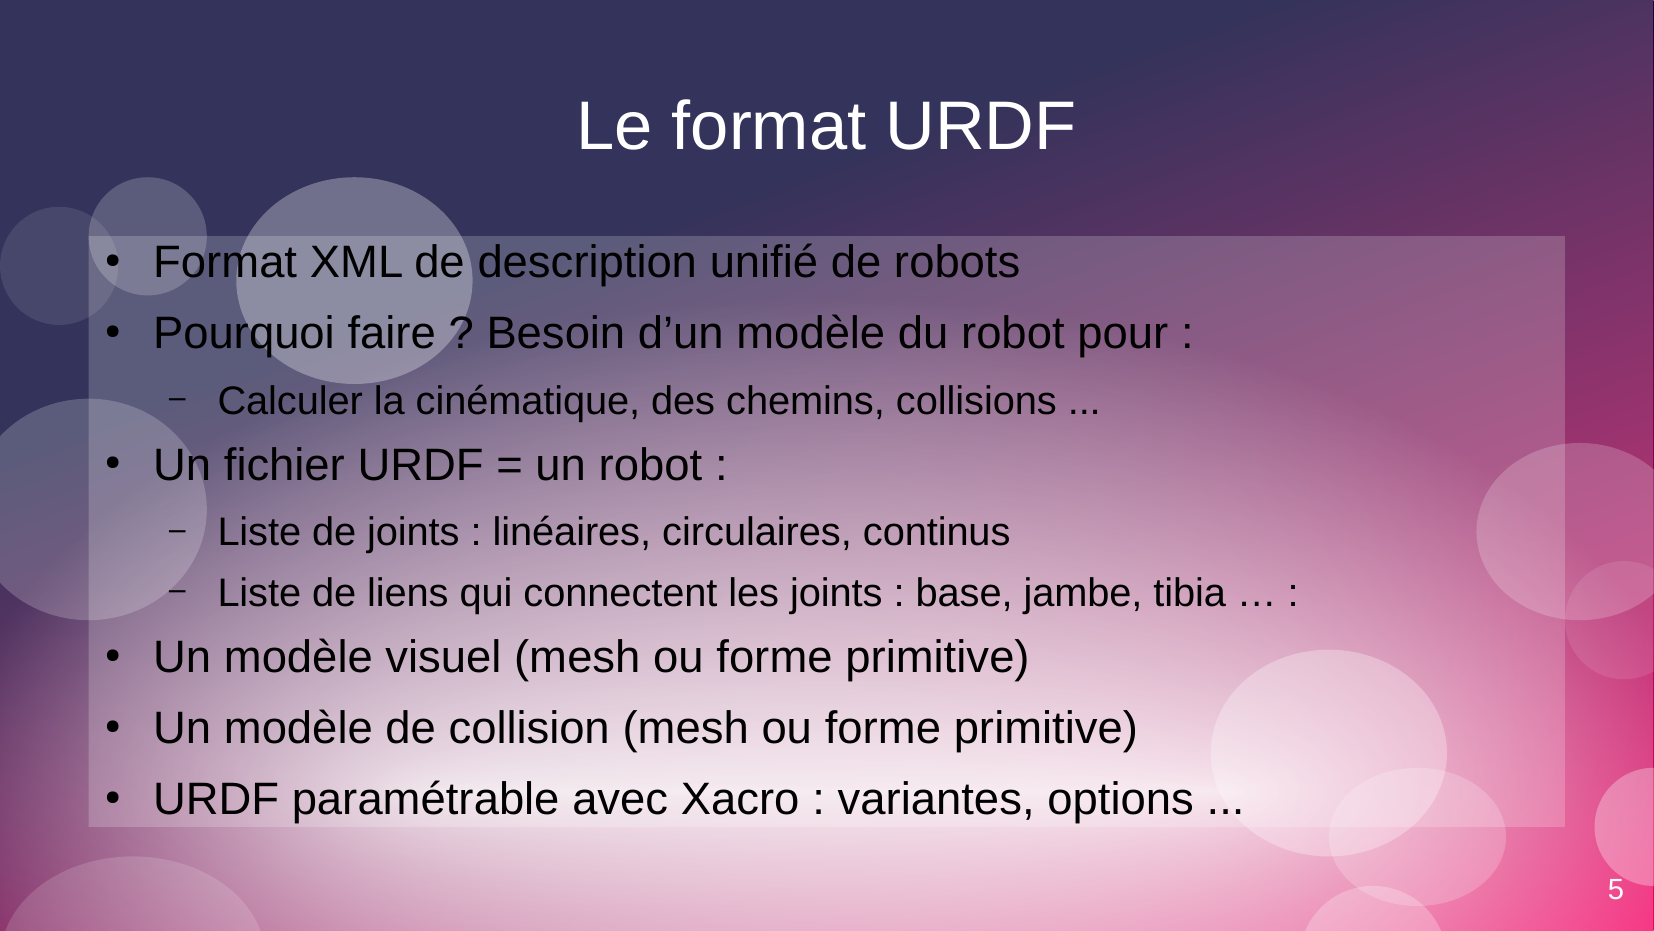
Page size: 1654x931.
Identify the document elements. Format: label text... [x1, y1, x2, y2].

list Format XML de description unifié de robots Pourquoi faire ? Besoin d’un modèle du robot pour : Calculer la cinématique, des chemins, collisions ... Un fichier URDF = un robot : Liste de joints : linéaires, circulaires, continus Liste de liens qui connectent les joints : base, jambe, tibia … : Un modèle visuel (mesh ou forme primitive) Un modèle de collision (mesh ou forme primitive) URDF paramétrable avec Xacro : variantes, options ... [88, 236, 1565, 827]
title Le format URDF [88, 44, 1565, 207]
